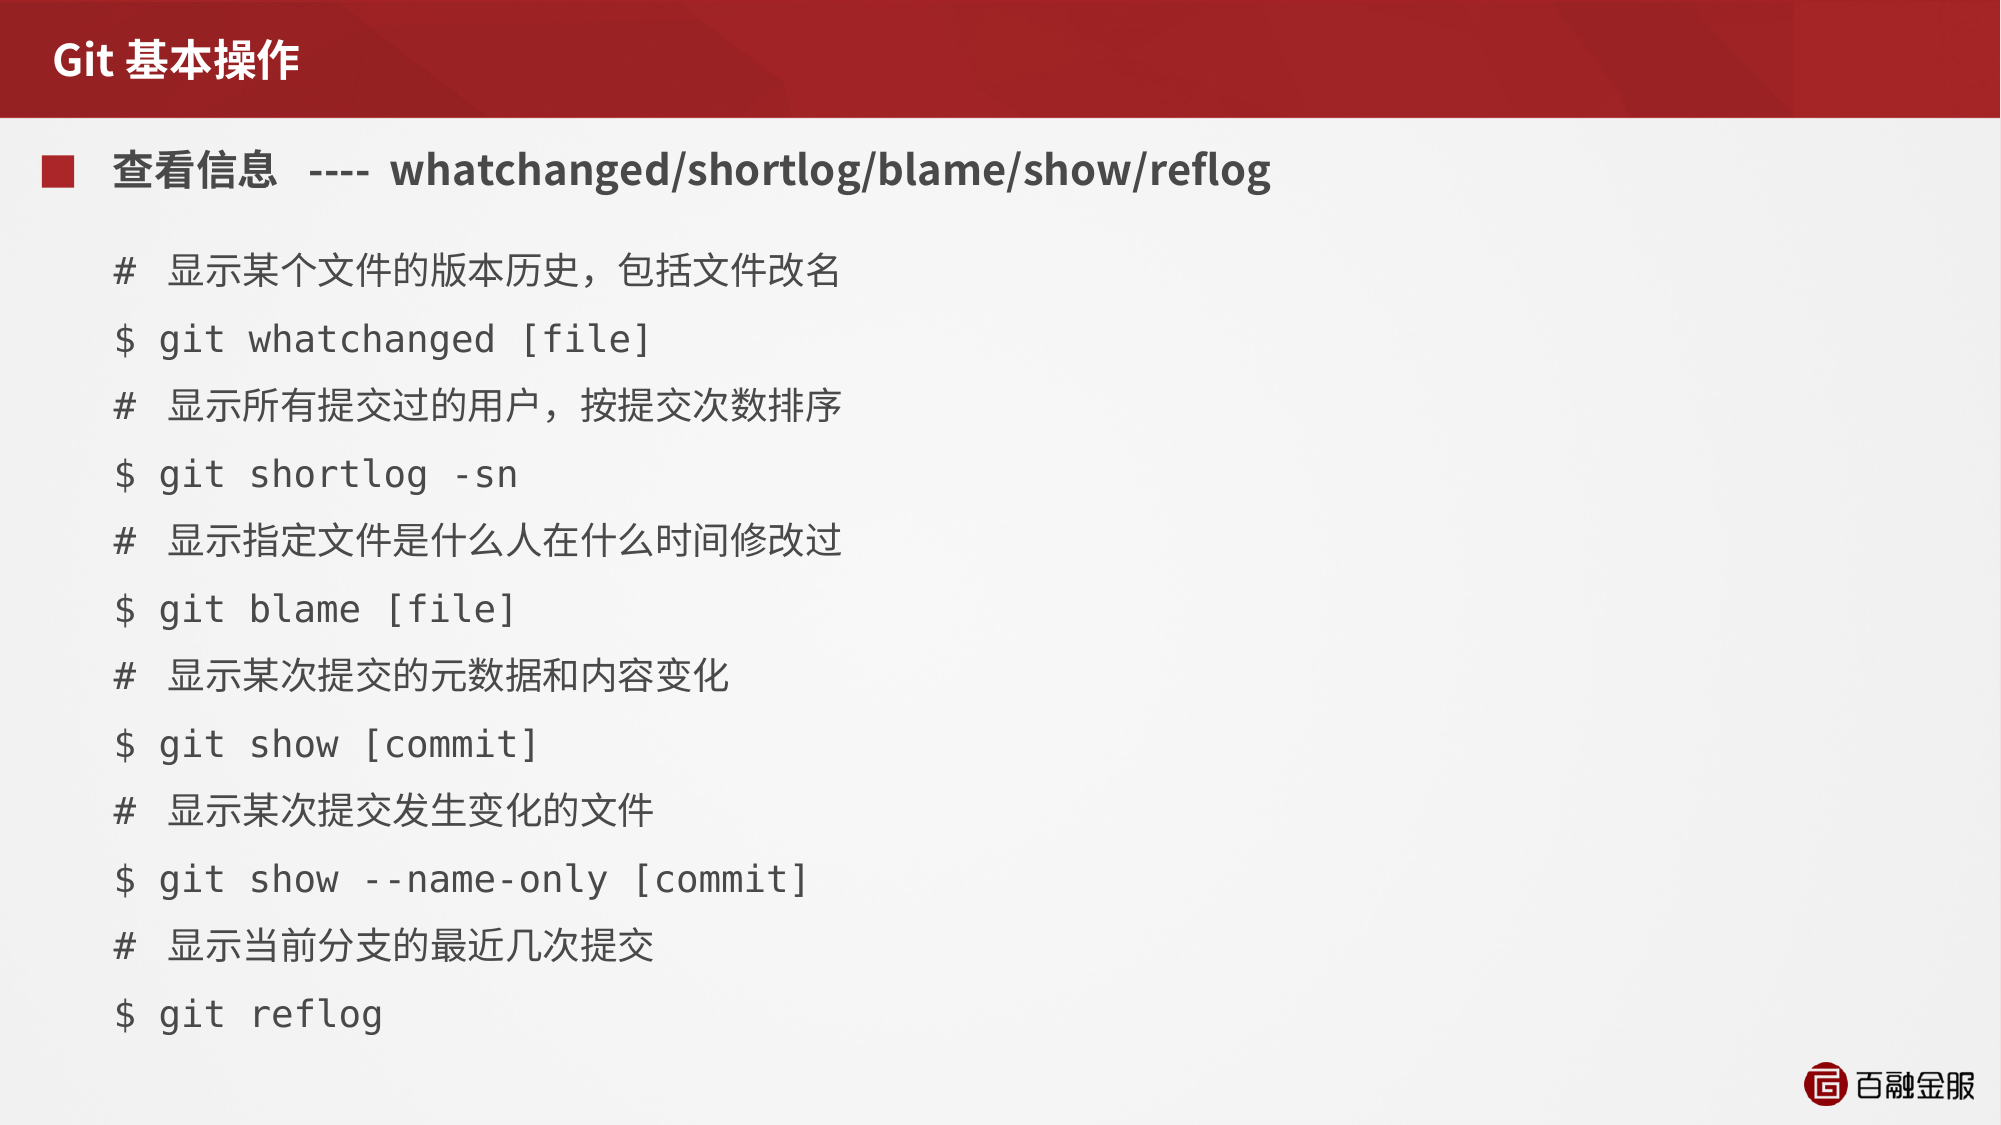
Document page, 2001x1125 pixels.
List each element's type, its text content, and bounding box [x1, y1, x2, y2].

picture [0, 0, 2001, 1125]
text_box [41, 155, 75, 188]
text_box # 显示某个文件的版本历史，包括文件改名 $ git whatchanged [file] # 显示所有提交过的用户，按提交次数排序 $ git shortlog -sn # 显示指定文件是什么人在什么时间修改过 $ git blame [file] # 显示某次提交的元数据和内容变化 $ git show [commit] # 显示某次提交发生变化的文件 $ git show --name-only [commit] # 显示当前分支的最近几次提交 $ git reflog [98, 216, 1939, 1000]
text_box Git基本操作 [37, 24, 1944, 94]
text_box 查看信息 ---- whatchanged/shortlog/blame/show/reflog [97, 135, 1911, 205]
